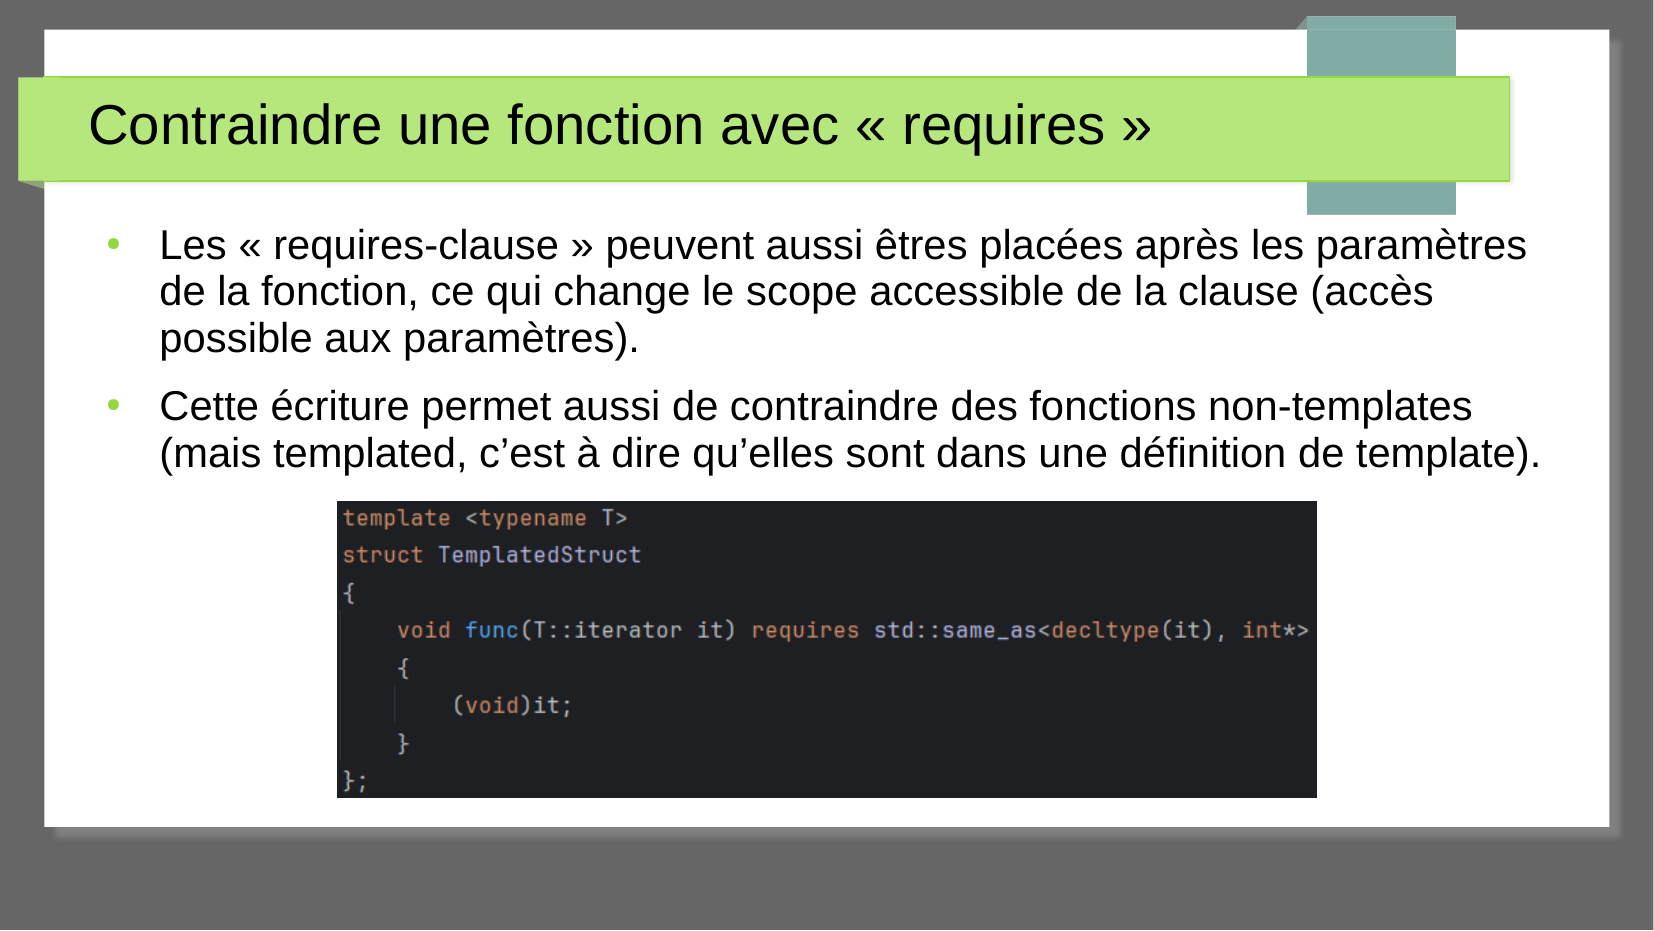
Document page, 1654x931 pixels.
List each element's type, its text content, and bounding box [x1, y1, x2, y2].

list Les « requires-clause » peuvent aussi êtres placées après les paramètres de la fonction, ce qui change le scope accessible de la clause (accès possible aux paramètres). Cette écriture permet aussi de contraindre des fonctions non-templates (mais templated, c’est à dire qu’elles sont dans une définition de template). [88, 221, 1565, 813]
picture [337, 501, 1317, 798]
title Contraindre une fonction avec « requires » [88, 73, 1506, 178]
